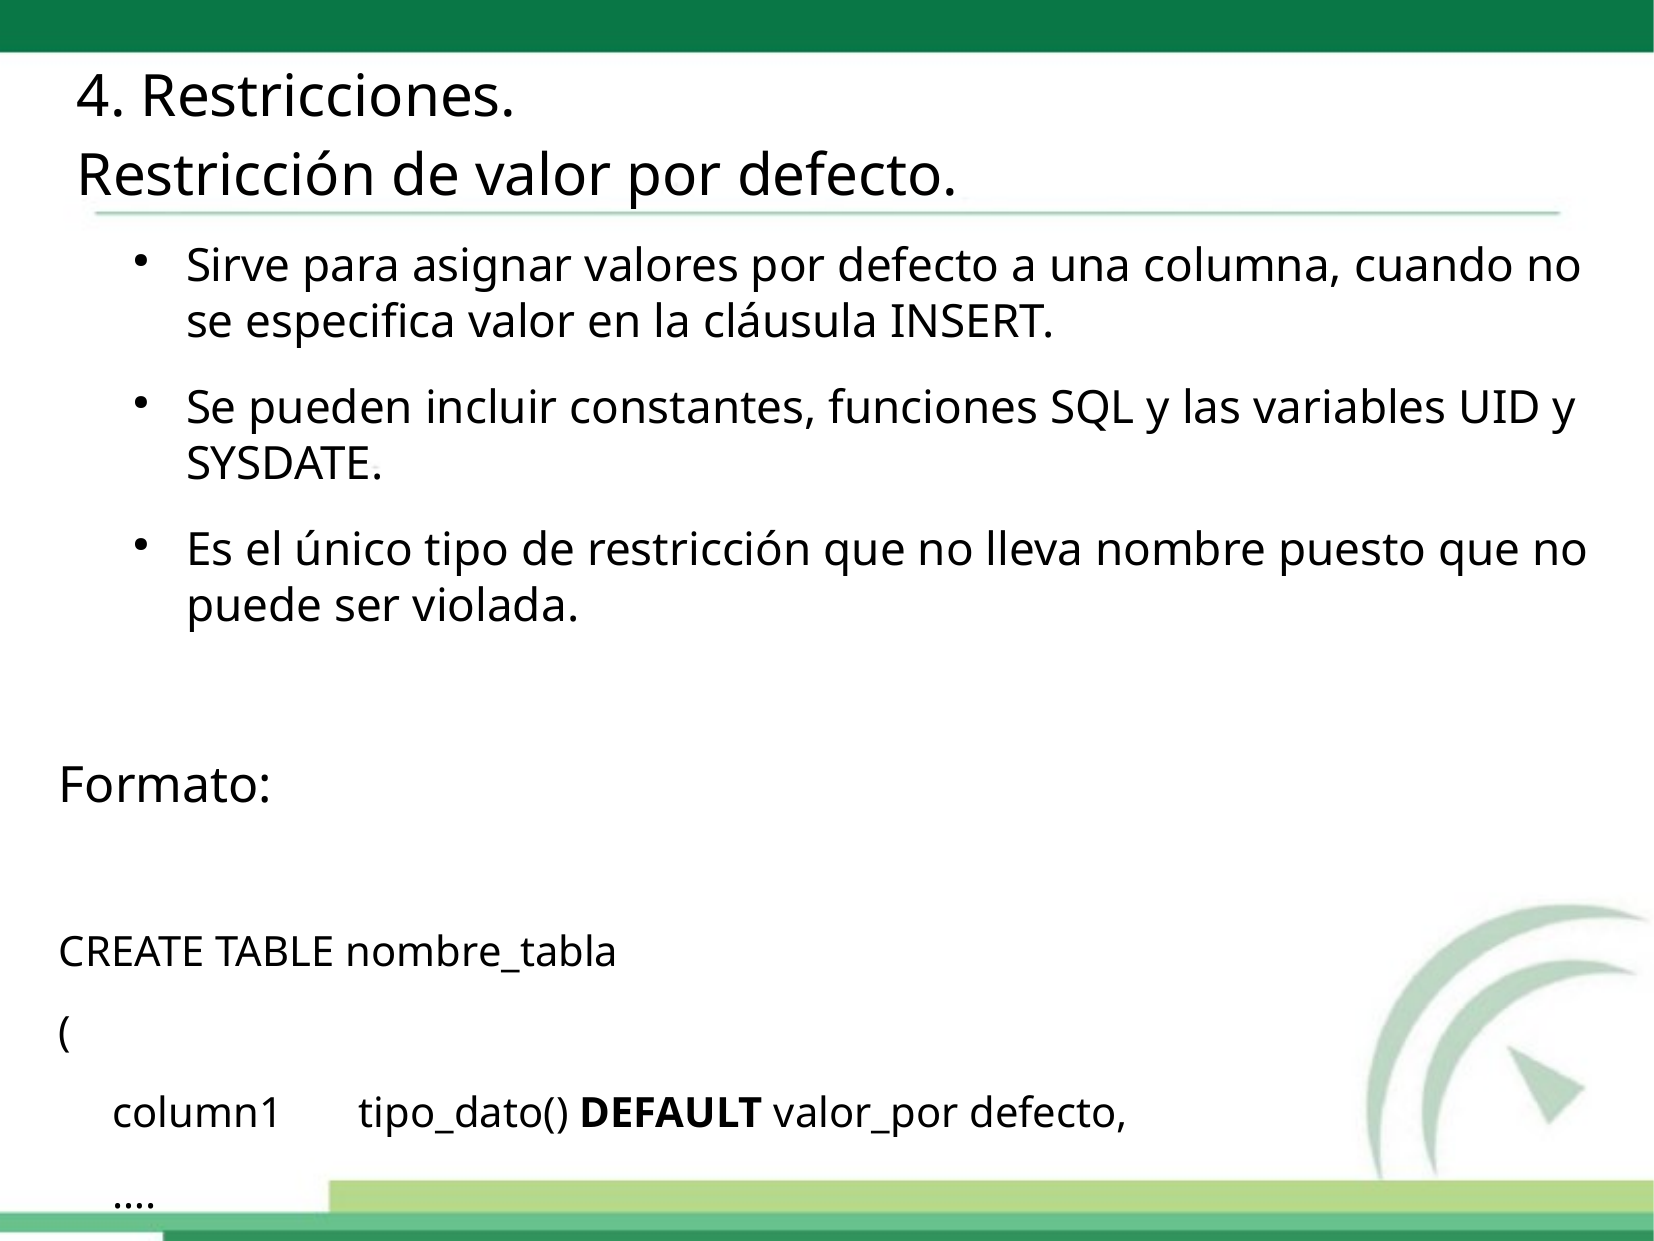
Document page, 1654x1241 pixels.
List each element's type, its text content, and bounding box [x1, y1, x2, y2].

title 4. Restricciones. Restricción de valor por defecto. [76, 29, 1625, 237]
list Sirve para asignar valores por defecto a una columna, cuando no se especifica valor en la cláusula INSERT. Se pueden incluir constantes, funciones SQL y las variables UID y SYSDATE. Es el único tipo de restricción que no lleva nombre puesto que no puede ser violada. Formato: CREATE TABLE nombre_tabla ( column1 tipo_dato() DEFAULT valor_por defecto, …. ); [59, 236, 1595, 1201]
picture [0, 0, 1654, 1241]
